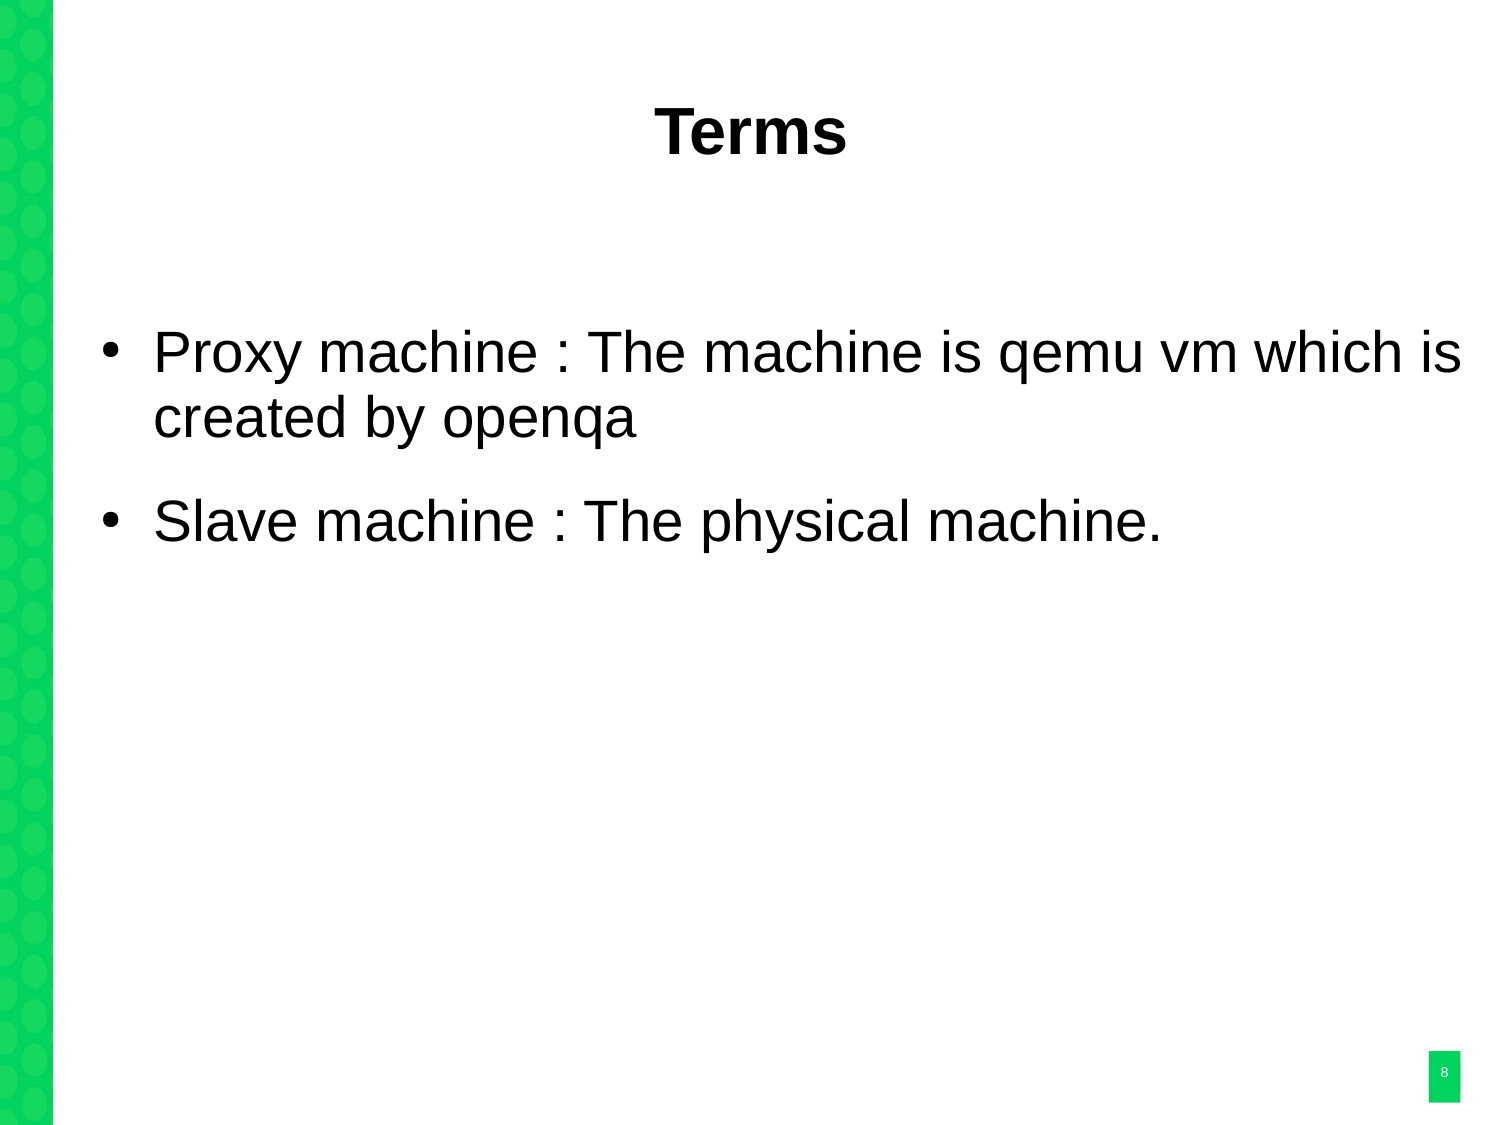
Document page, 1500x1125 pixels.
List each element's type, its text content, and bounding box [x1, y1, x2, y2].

picture [0, 0, 61, 1125]
list Proxy machine : The machine is qemu vm which is created by openqa Slave machine : The physical machine. [82, 214, 1500, 1004]
title Terms [106, 82, 1397, 180]
text_box <number> [1428, 1051, 1461, 1094]
